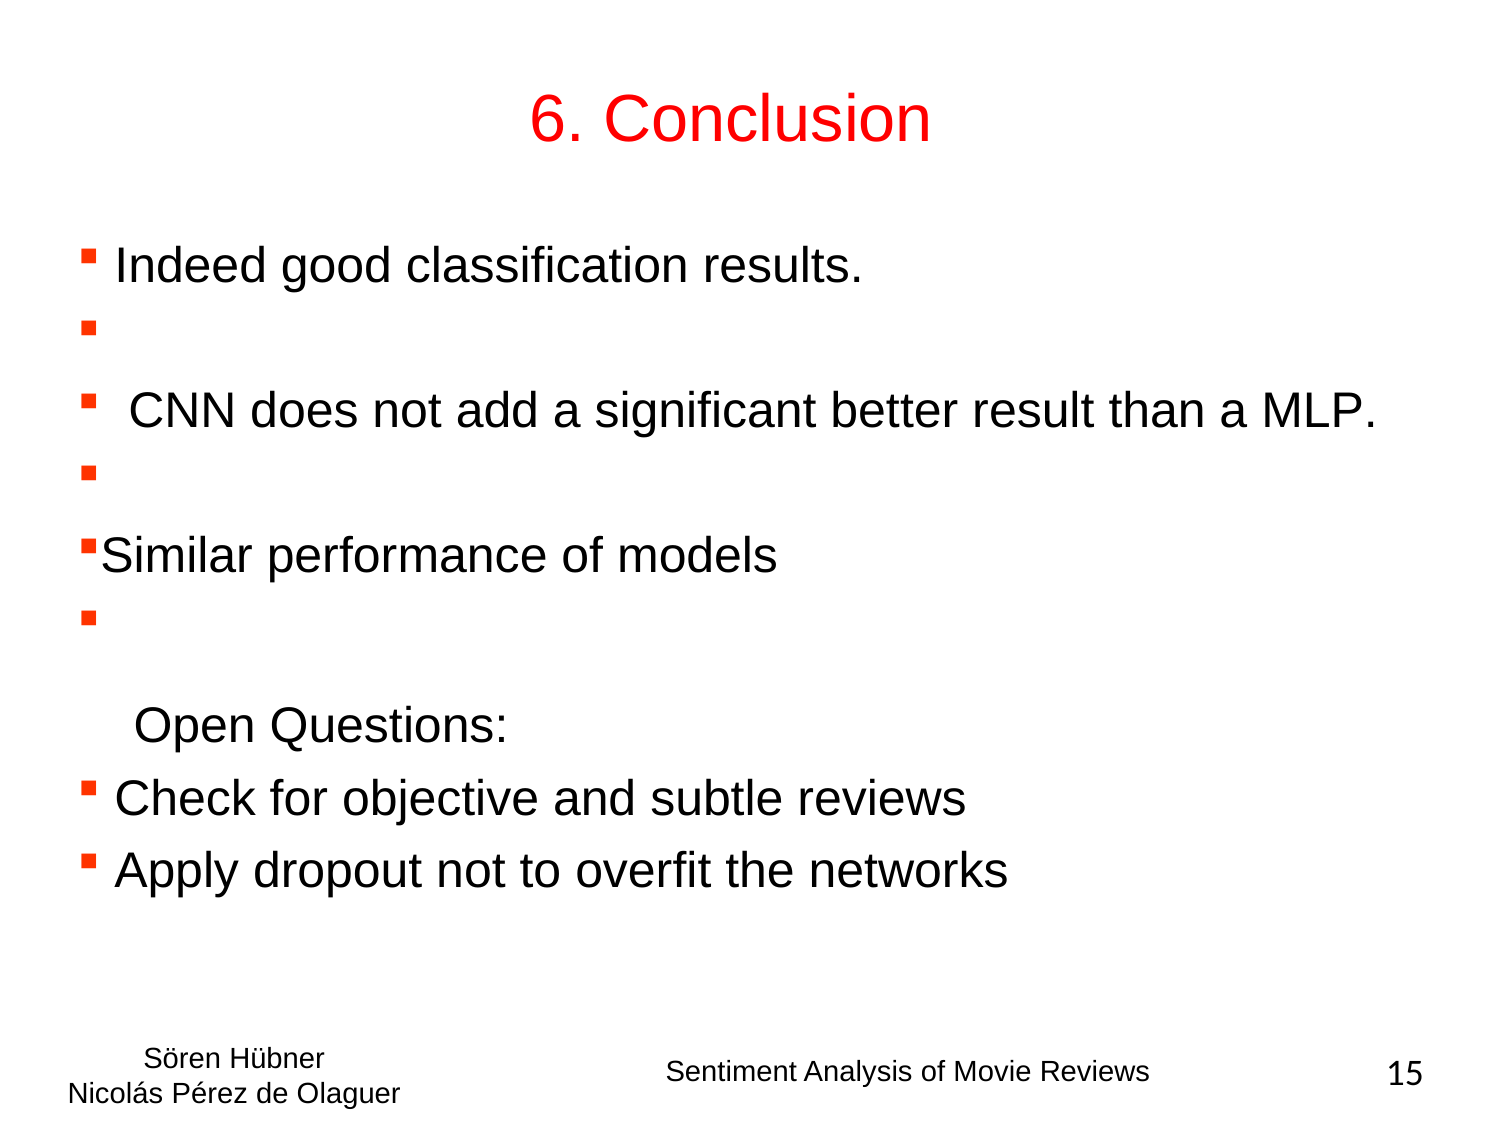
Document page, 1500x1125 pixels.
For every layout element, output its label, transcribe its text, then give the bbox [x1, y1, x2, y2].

text_box Sentiment Analysis of Movie Reviews [468, 1031, 1348, 1110]
title 6. Conclusion [24, 24, 1438, 163]
list Indeed good classification results. CNN does not add a significant better result than a MLP. Similar performance of models Open Questions: Check for objective and subtle reviews Apply dropout not to overfit the networks [62, 224, 1475, 1025]
text_box Sören Hübner Nicolás Pérez de Olaguer [23, 1031, 446, 1110]
text_box 15 [1371, 1031, 1481, 1110]
